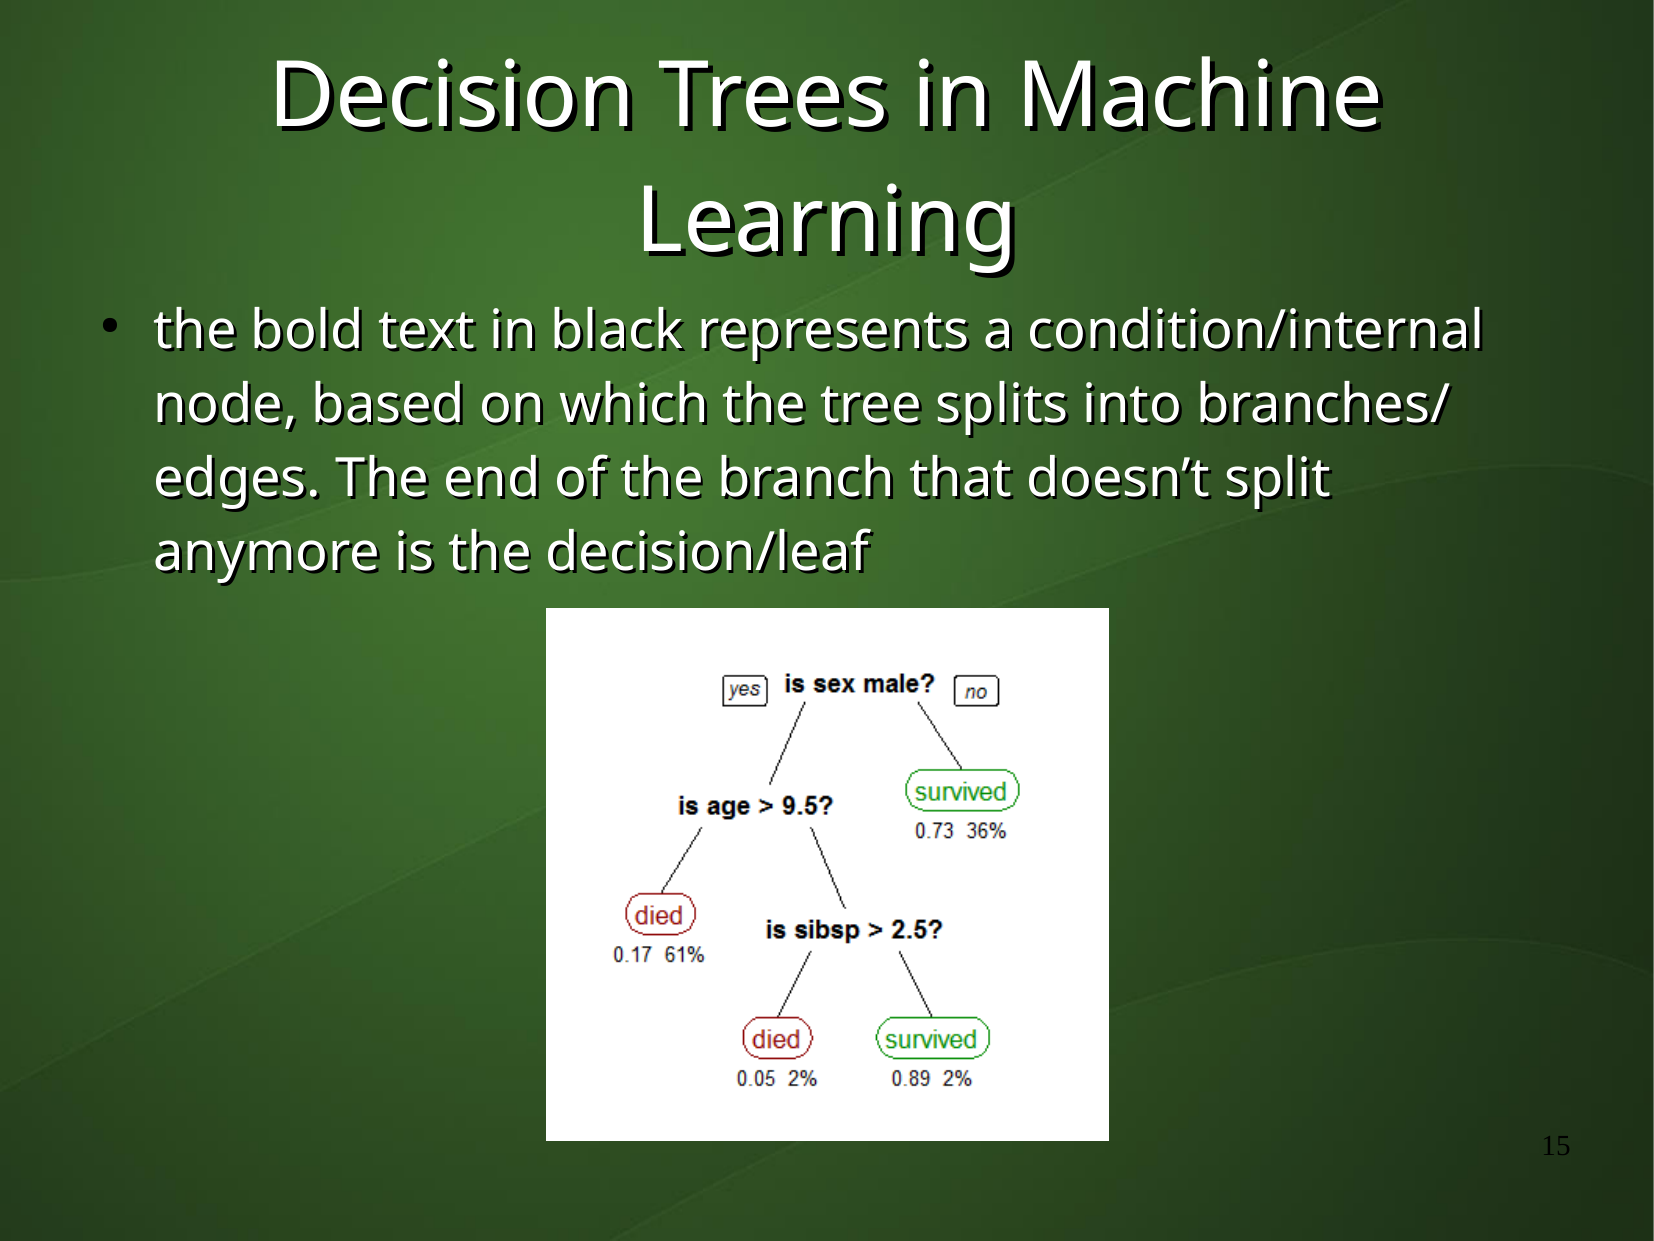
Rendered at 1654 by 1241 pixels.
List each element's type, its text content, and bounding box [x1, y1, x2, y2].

list the bold text in black represents a condition/internal node, based on which the tree splits into branches/ edges. The end of the branch that doesn’t split anymore is the decision/leaf [82, 290, 1571, 1010]
title Decision Trees in Machine Learning [82, 45, 1571, 261]
picture [0, 0, 1654, 1241]
